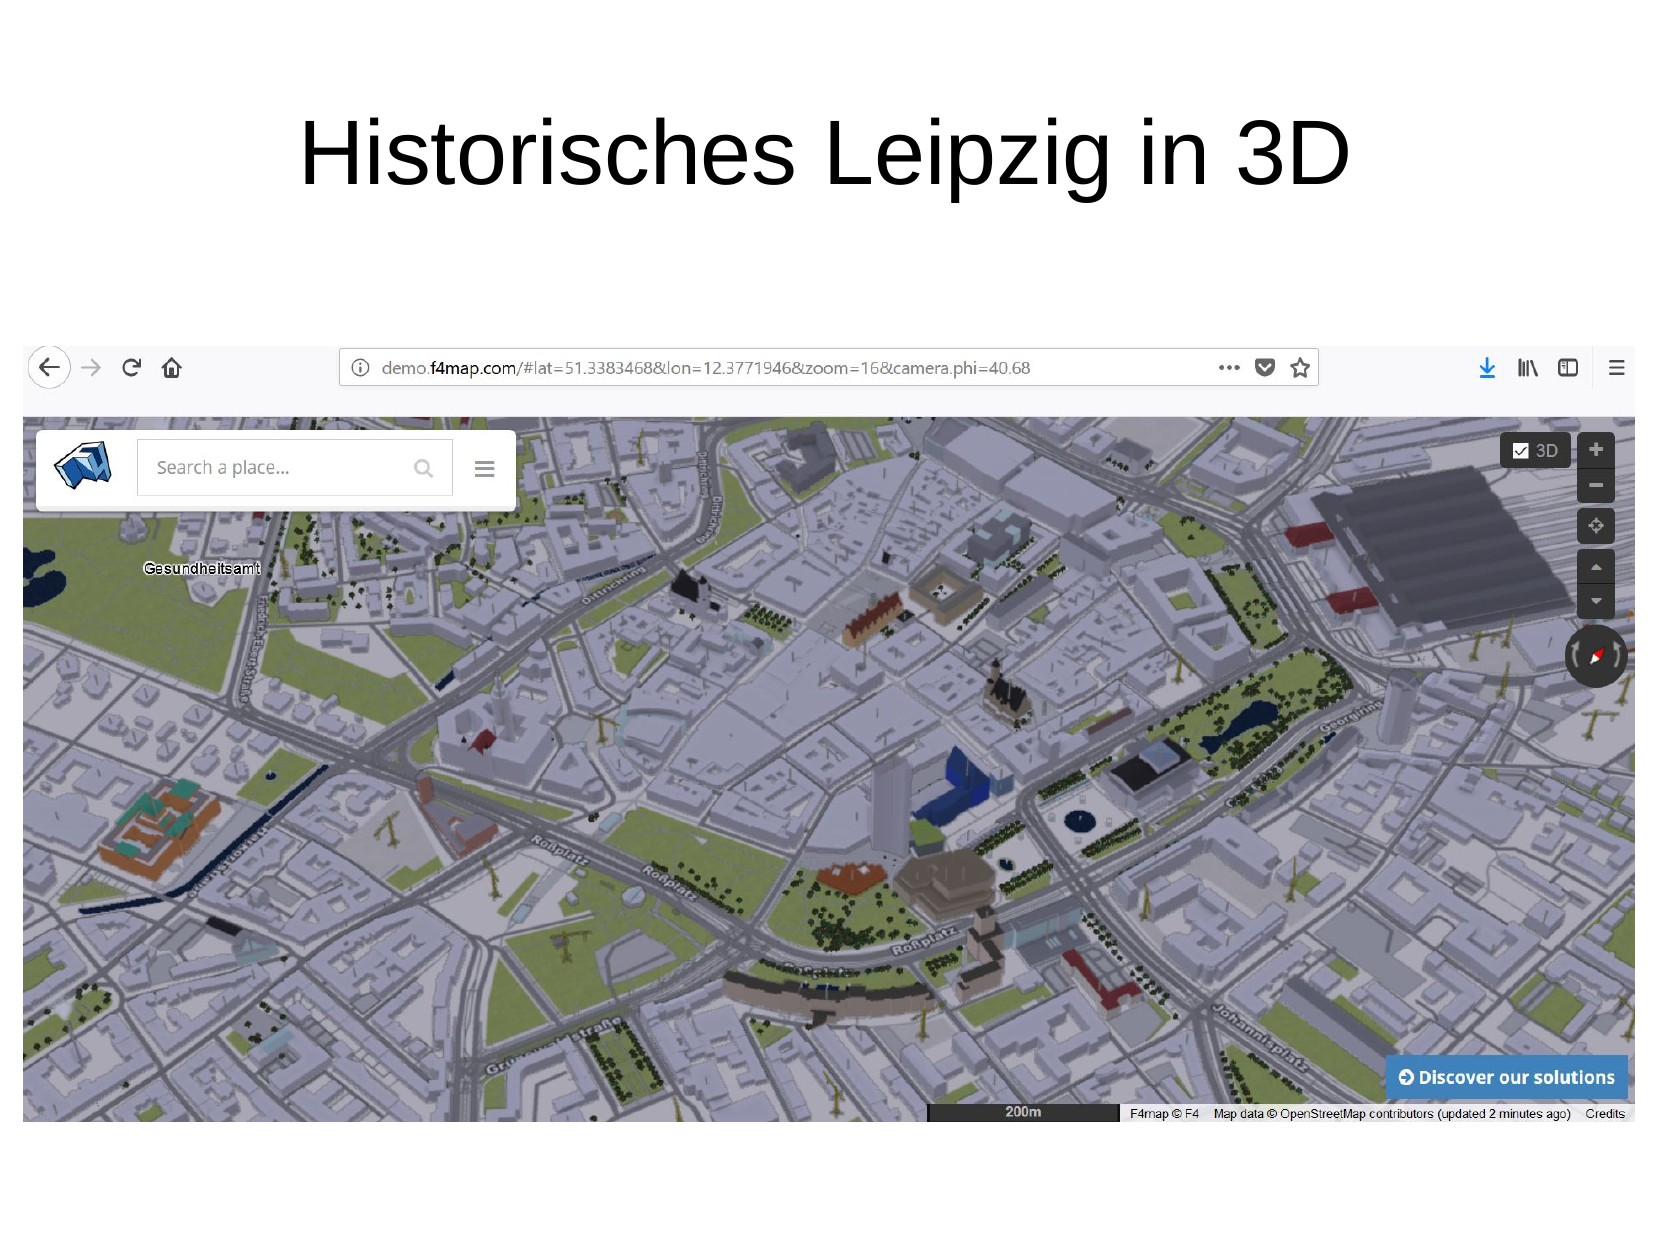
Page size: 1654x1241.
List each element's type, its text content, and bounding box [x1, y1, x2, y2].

title Historisches Leipzig in 3D [82, 49, 1571, 257]
picture [23, 346, 1635, 1123]
